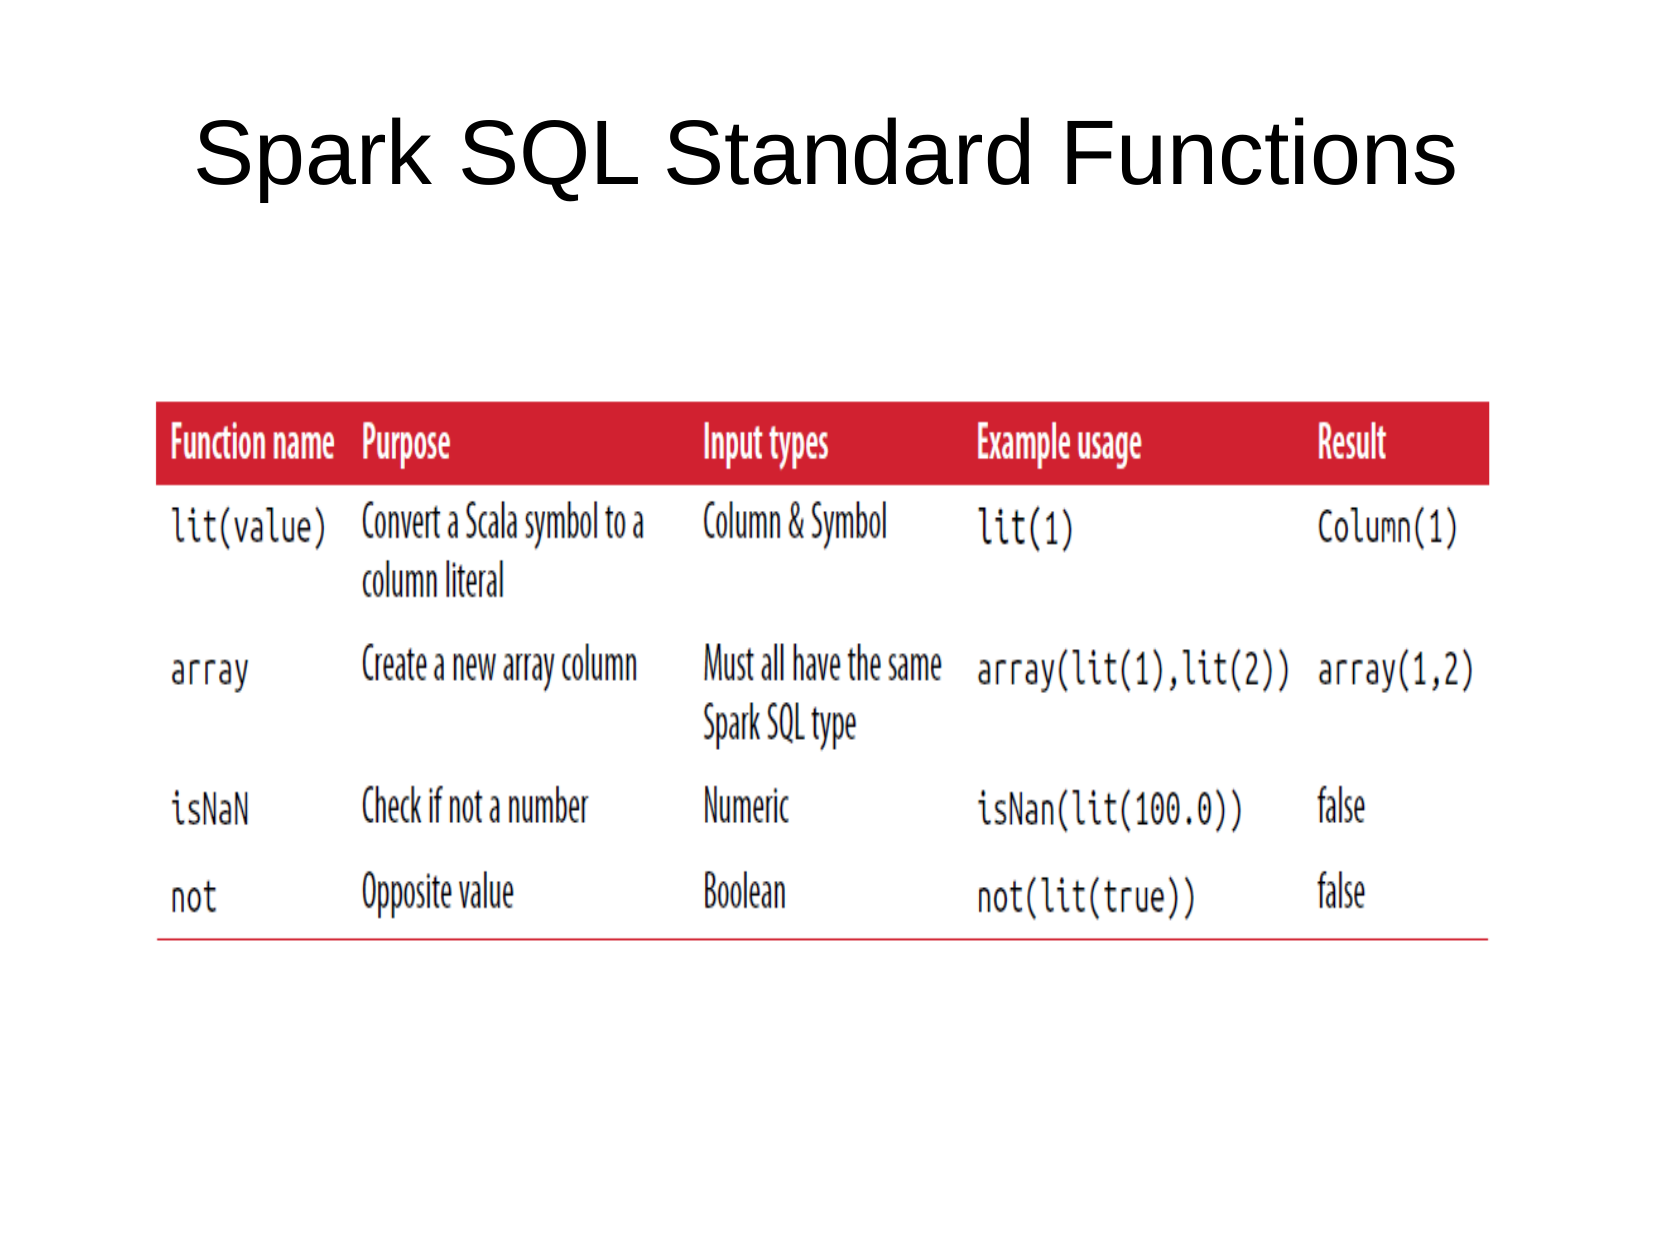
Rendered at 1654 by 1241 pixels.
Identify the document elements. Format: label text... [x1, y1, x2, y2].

title Spark SQL Standard Functions [82, 49, 1571, 257]
picture [141, 386, 1507, 945]
